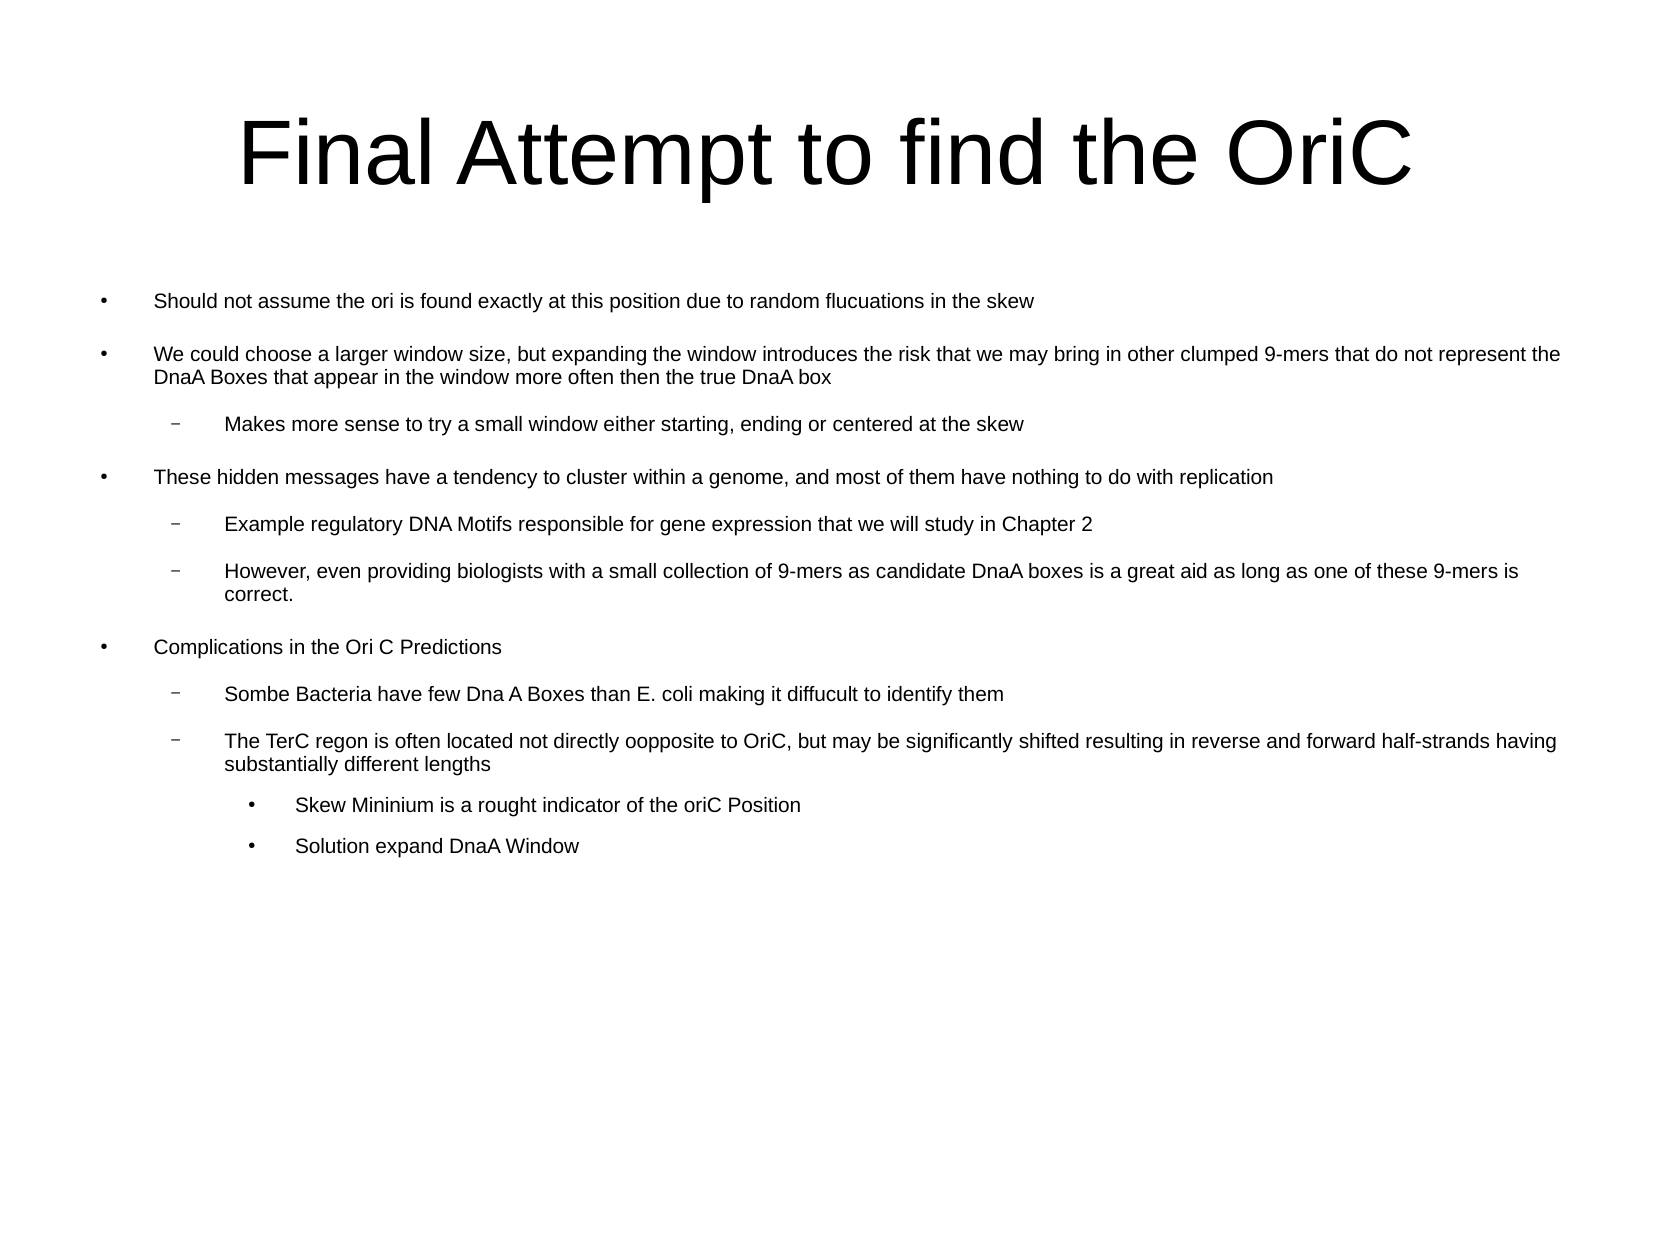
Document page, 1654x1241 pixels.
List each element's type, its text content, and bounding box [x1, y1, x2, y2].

list Should not assume the ori is found exactly at this position due to random flucuations in the skew We could choose a larger window size, but expanding the window introduces the risk that we may bring in other clumped 9-mers that do not represent the DnaA Boxes that appear in the window more often then the true DnaA box Makes more sense to try a small window either starting, ending or centered at the skew These hidden messages have a tendency to cluster within a genome, and most of them have nothing to do with replication Example regulatory DNA Motifs responsible for gene expression that we will study in Chapter 2 However, even providing biologists with a small collection of 9-mers as candidate DnaA boxes is a great aid as long as one of these 9-mers is correct. Complications in the Ori C Predictions Sombe Bacteria have few Dna A Boxes than E. coli making it diffucult to identify them The TerC regon is often located not directly oopposite to OriC, but may be significantly shifted resulting in reverse and forward half-strands having substantially different lengths Skew Mininium is a rought indicator of the oriC Position Solution expand DnaA Window [82, 290, 1571, 1217]
title Final Attempt to find the OriC [82, 49, 1571, 257]
